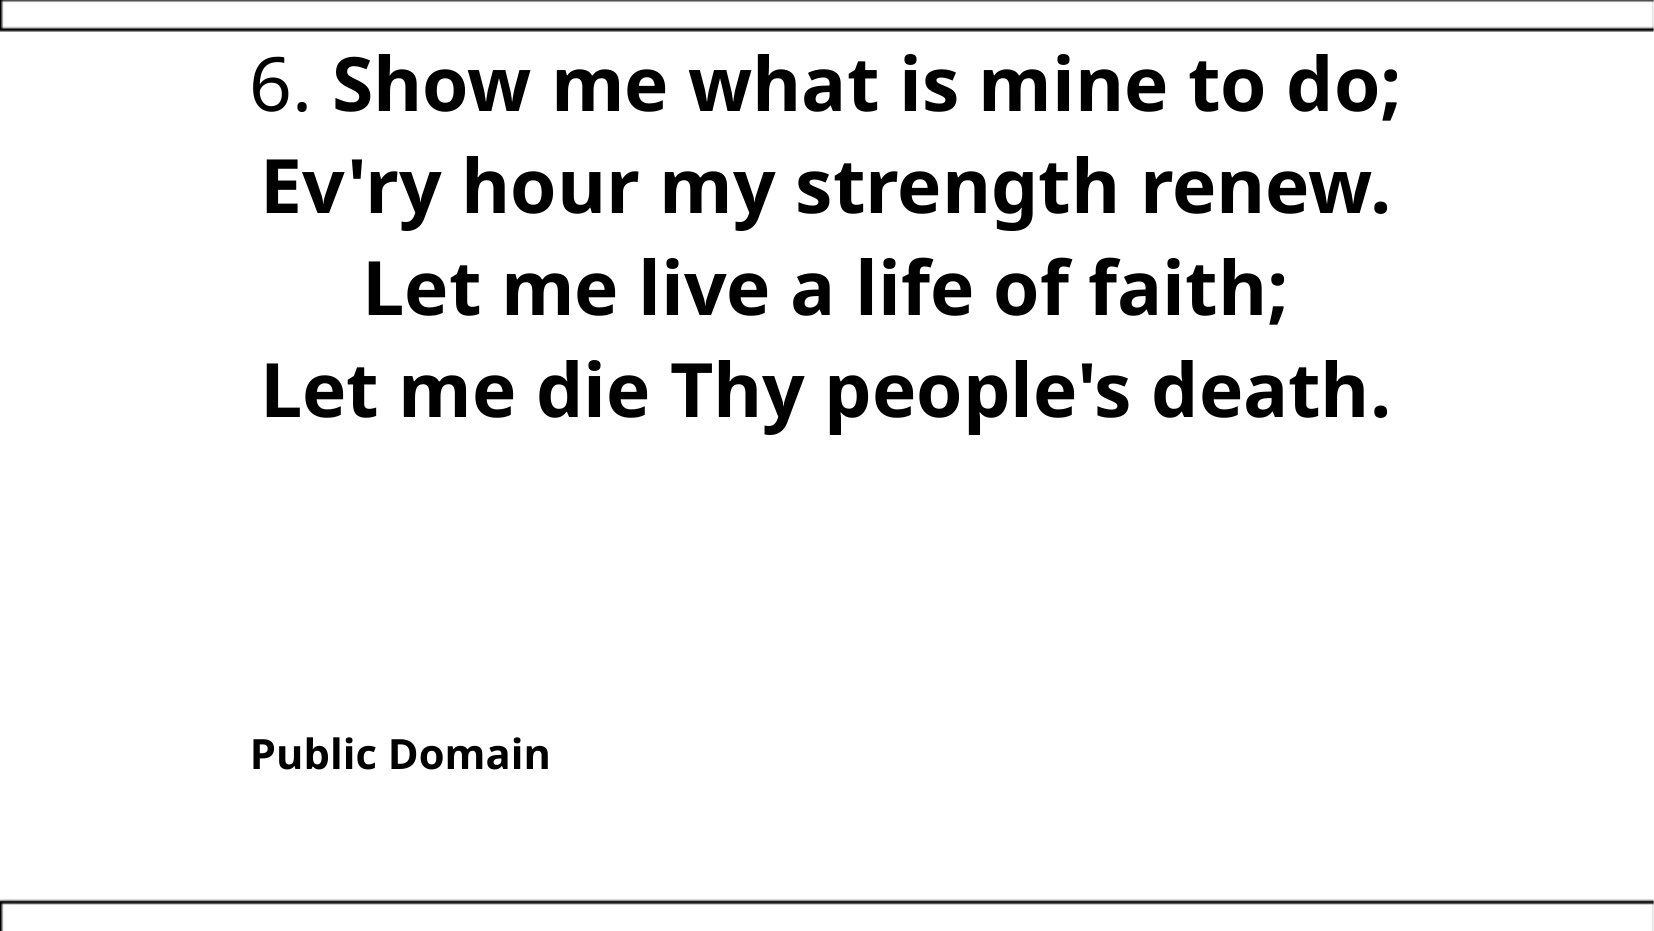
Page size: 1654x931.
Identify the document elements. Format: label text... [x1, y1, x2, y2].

text_box 6. Show me what is mine to do; Ev'ry hour my strength renew. Let me live a life of faith; Let me die Thy people's death. Public Domain [106, 23, 1547, 771]
picture [0, 0, 1654, 931]
